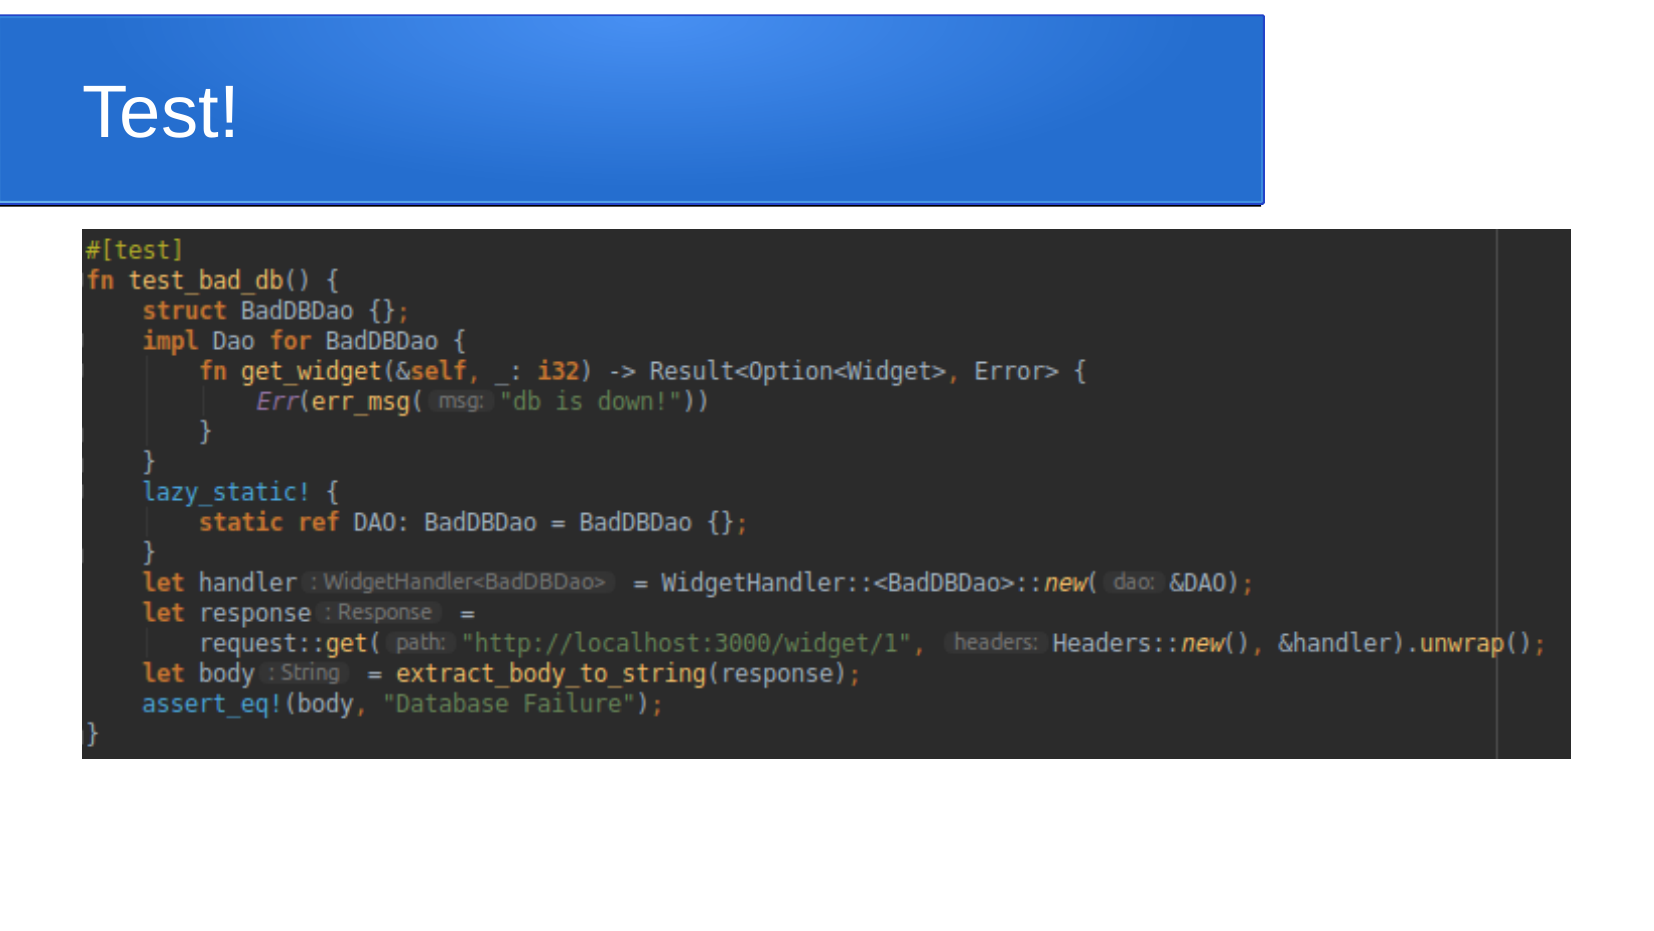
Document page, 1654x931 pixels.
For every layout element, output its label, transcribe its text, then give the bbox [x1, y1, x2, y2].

picture [82, 229, 1571, 759]
title Test! [82, 35, 1235, 189]
